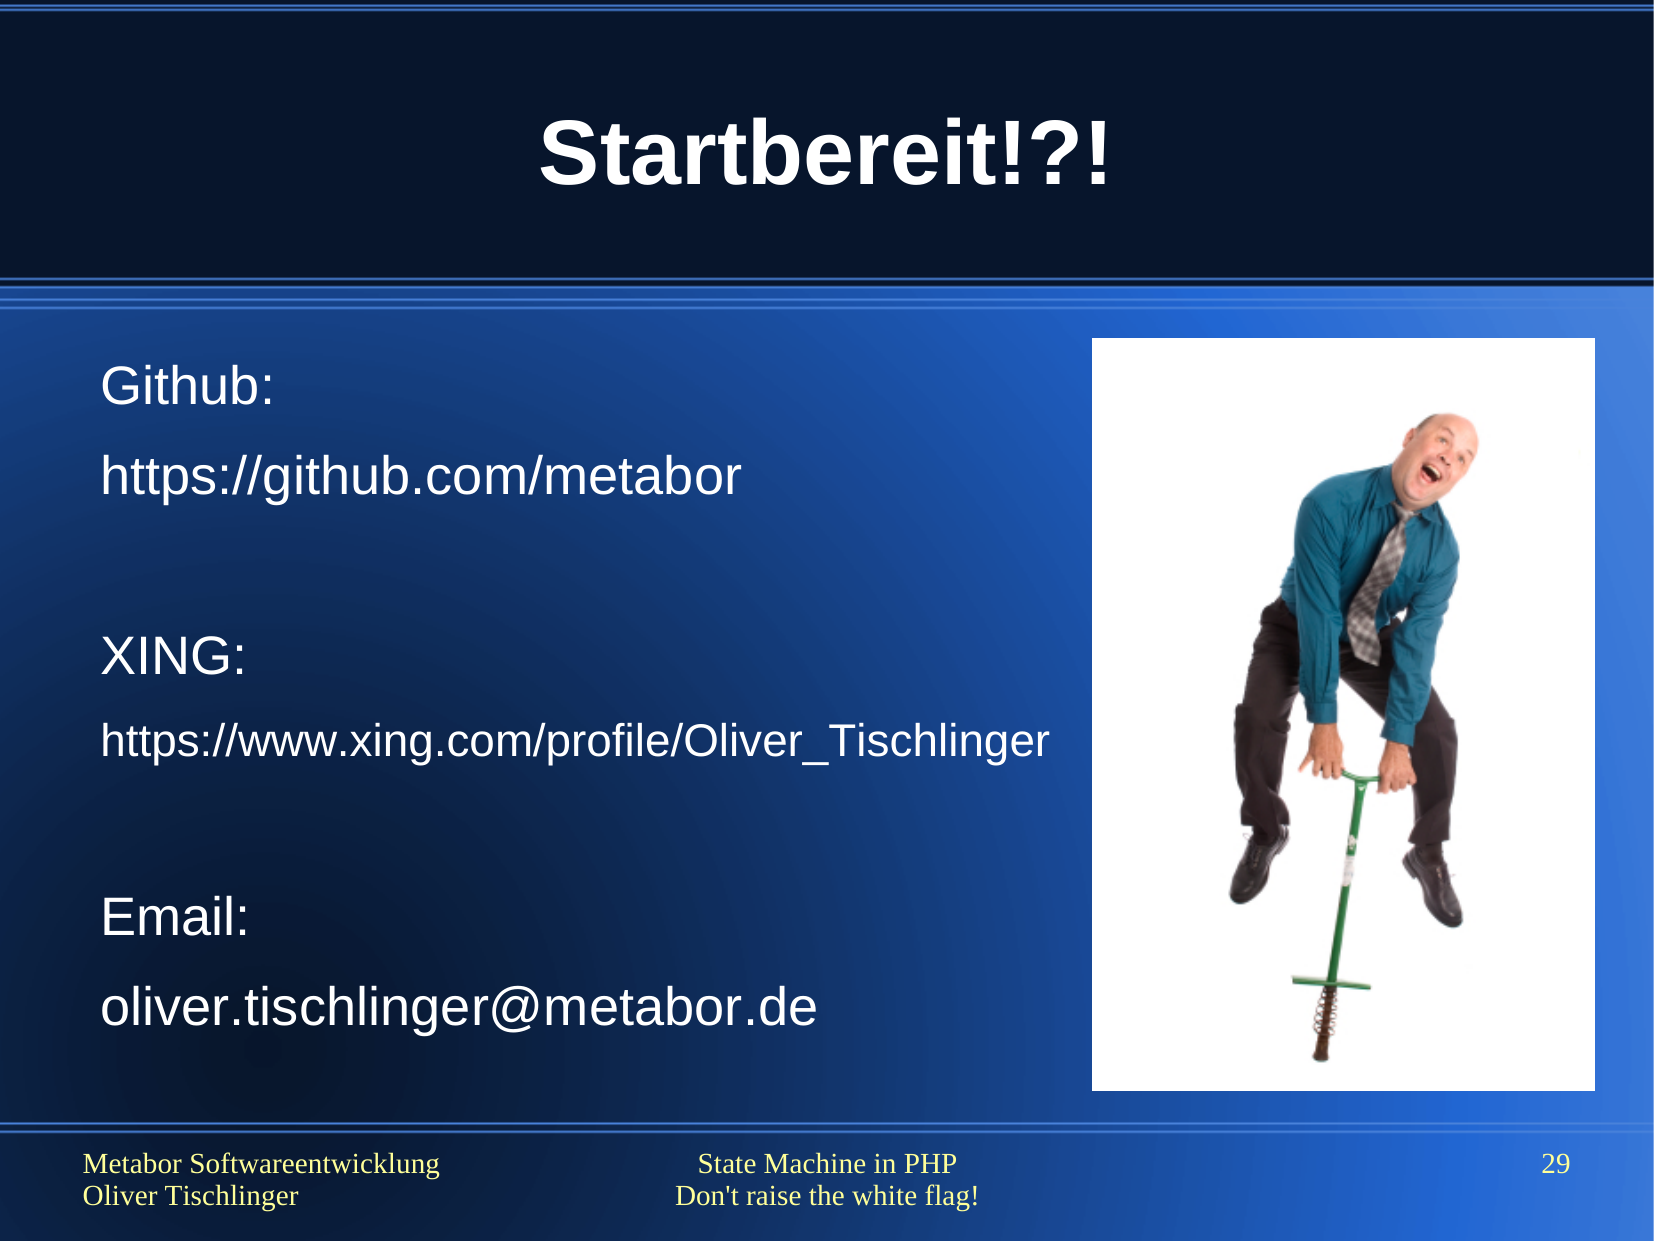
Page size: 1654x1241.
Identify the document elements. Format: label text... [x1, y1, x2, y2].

list Github: https://github.com/metabor XING: https://www.xing.com/profile/Oliver_Tischlinger Email: oliver.tischlinger@metabor.de [82, 355, 1092, 1058]
title Startbereit!?! [82, 49, 1571, 257]
picture [0, 0, 1654, 1241]
